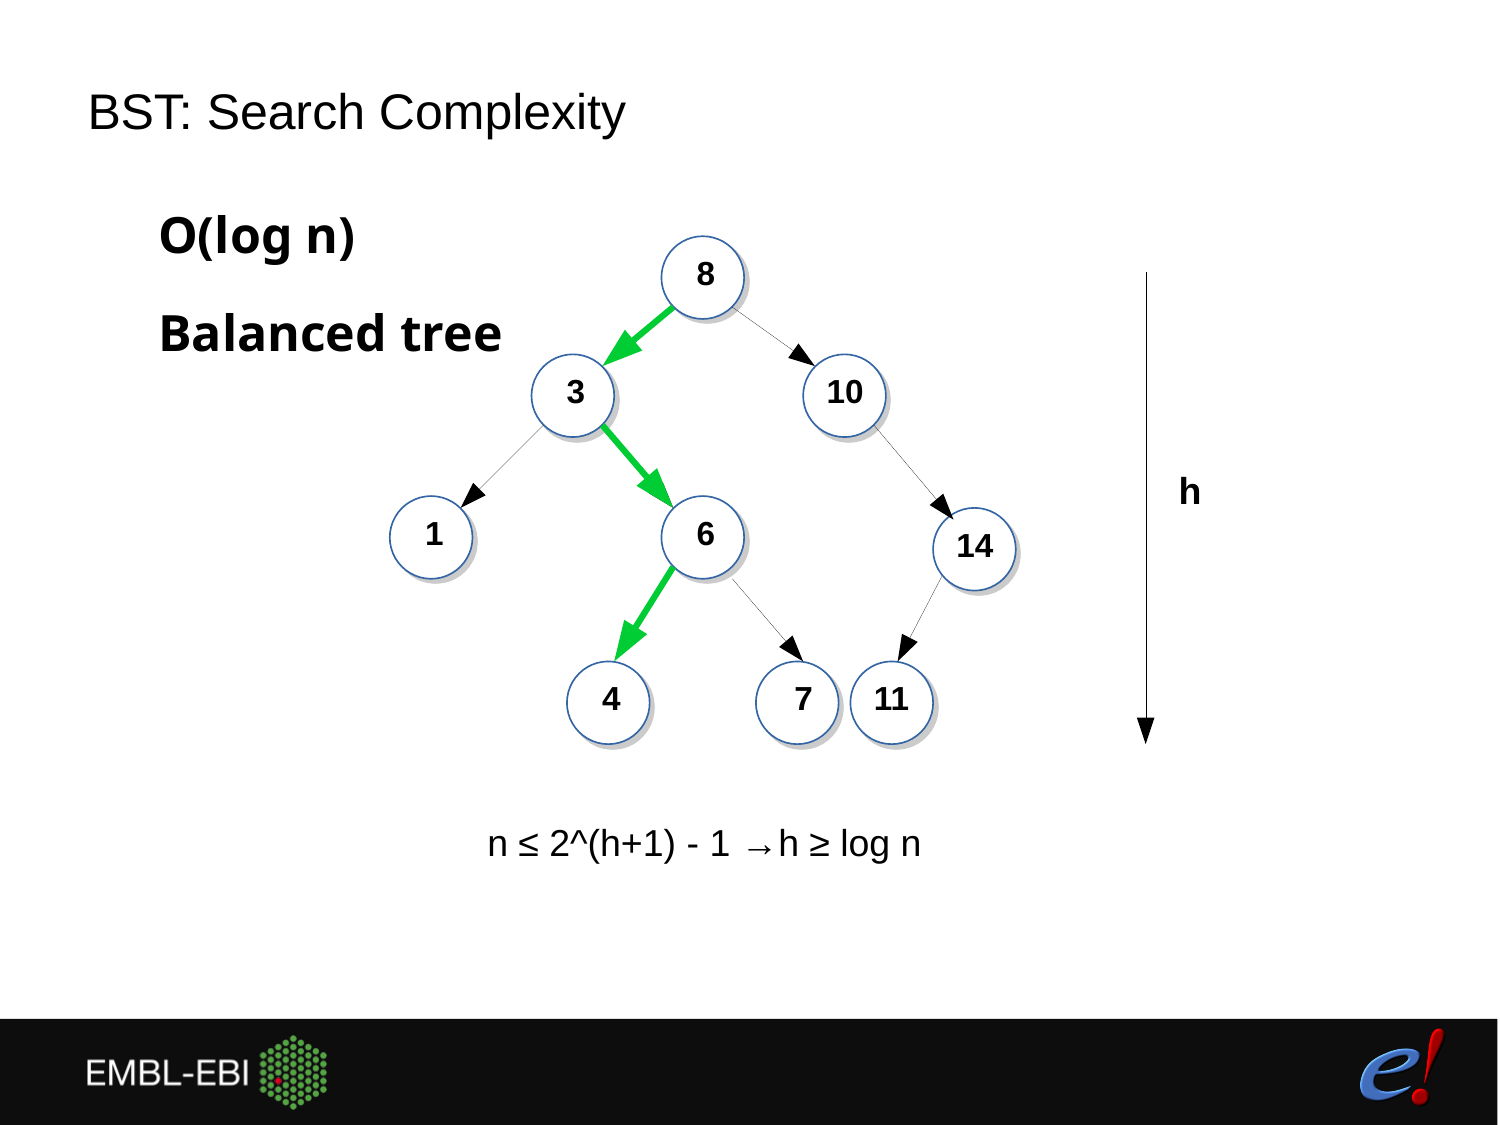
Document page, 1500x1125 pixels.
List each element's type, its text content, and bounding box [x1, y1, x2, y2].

text_box 7 [779, 673, 827, 731]
text_box [952, 507, 1003, 519]
text_box 3 [551, 366, 603, 423]
text_box 10 [811, 366, 898, 423]
text_box h [1163, 462, 1217, 520]
text_box [661, 236, 745, 319]
text_box [661, 496, 745, 579]
picture [1357, 1026, 1448, 1112]
text_box [531, 354, 615, 438]
text_box 11 [859, 673, 934, 726]
text_box [755, 661, 839, 745]
text_box [815, 354, 874, 366]
title BST: Search Complexity [87, 50, 1425, 175]
text_box [389, 496, 473, 579]
text_box 4 [587, 673, 638, 731]
text_box [803, 371, 811, 420]
text_box 8 [681, 248, 733, 305]
text_box [850, 677, 926, 745]
text_box [933, 524, 941, 574]
text_box [813, 423, 876, 438]
text_box 1 [410, 507, 461, 565]
list O(log n) Balanced tree [87, 200, 1425, 914]
text_box [943, 577, 1006, 591]
text_box [566, 661, 650, 745]
text_box [863, 661, 921, 673]
picture [87, 1035, 327, 1110]
text_box n ≤ 2^(h+1) - 1 →h ≥ log n [472, 814, 948, 872]
text_box 6 [681, 507, 733, 565]
text_box 14 [941, 519, 1028, 577]
